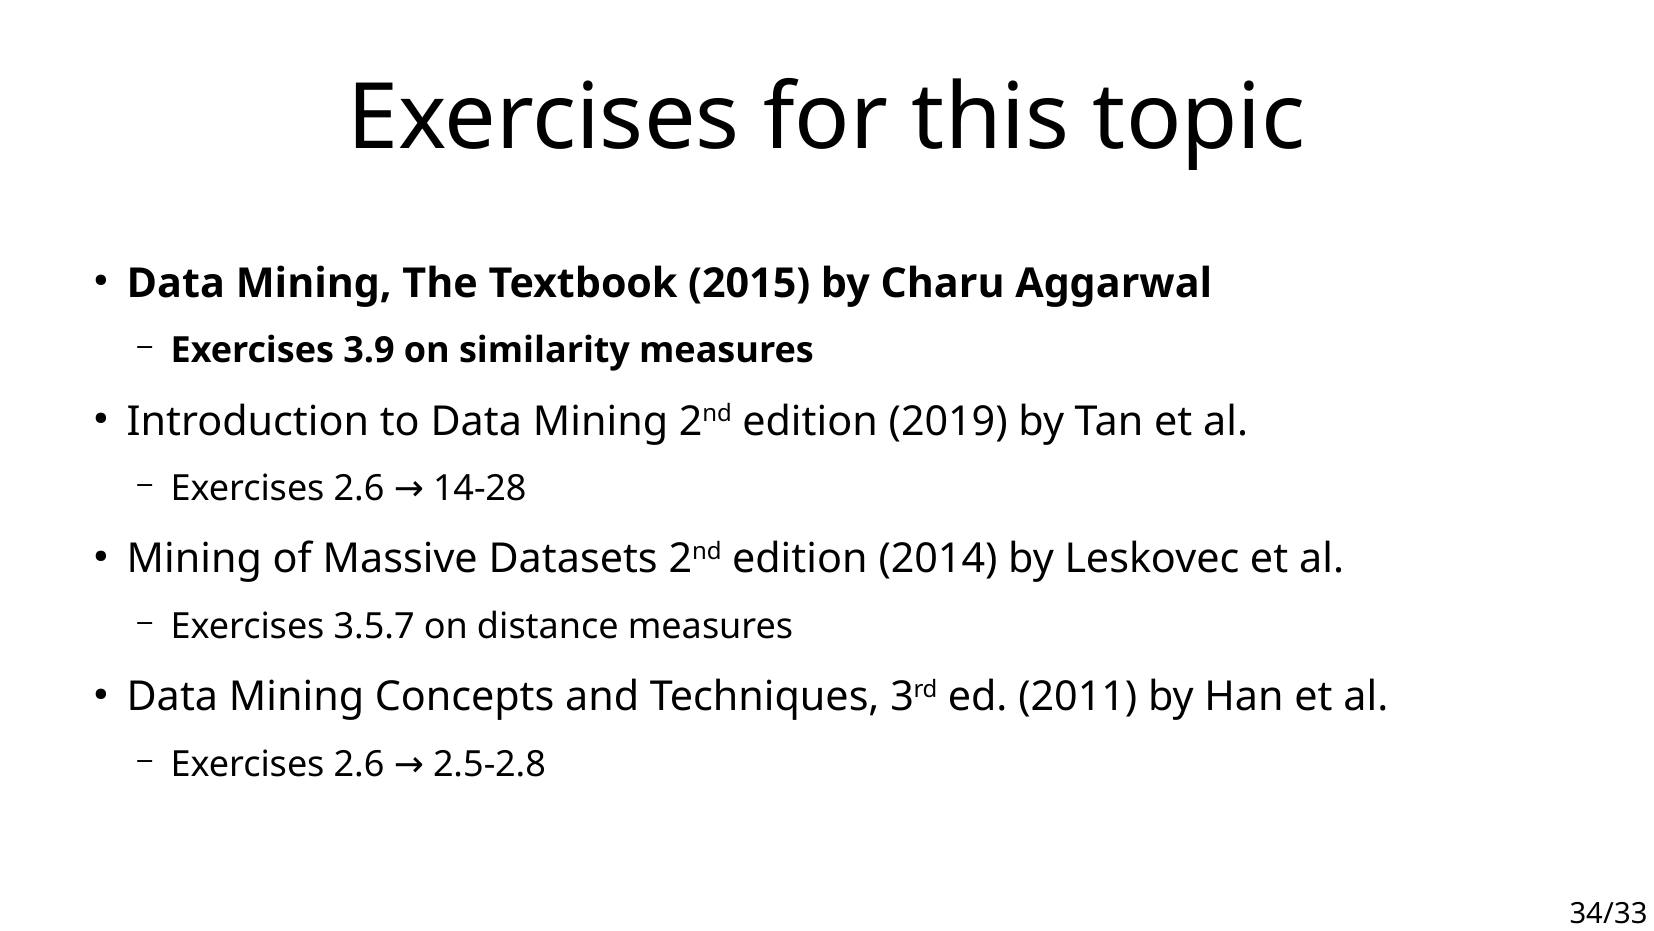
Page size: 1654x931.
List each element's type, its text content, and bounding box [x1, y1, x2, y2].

title Exercises for this topic [82, 1, 1571, 226]
list Data Mining, The Textbook (2015) by Charu Aggarwal Exercises 3.9 on similarity measures Introduction to Data Mining 2nd edition (2019) by Tan et al. Exercises 2.6 → 14-28 Mining of Massive Datasets 2nd edition (2014) by Leskovec et al. Exercises 3.5.7 on distance measures Data Mining Concepts and Techniques, 3rd ed. (2011) by Han et al. Exercises 2.6 → 2.5-2.8 [82, 253, 1571, 793]
